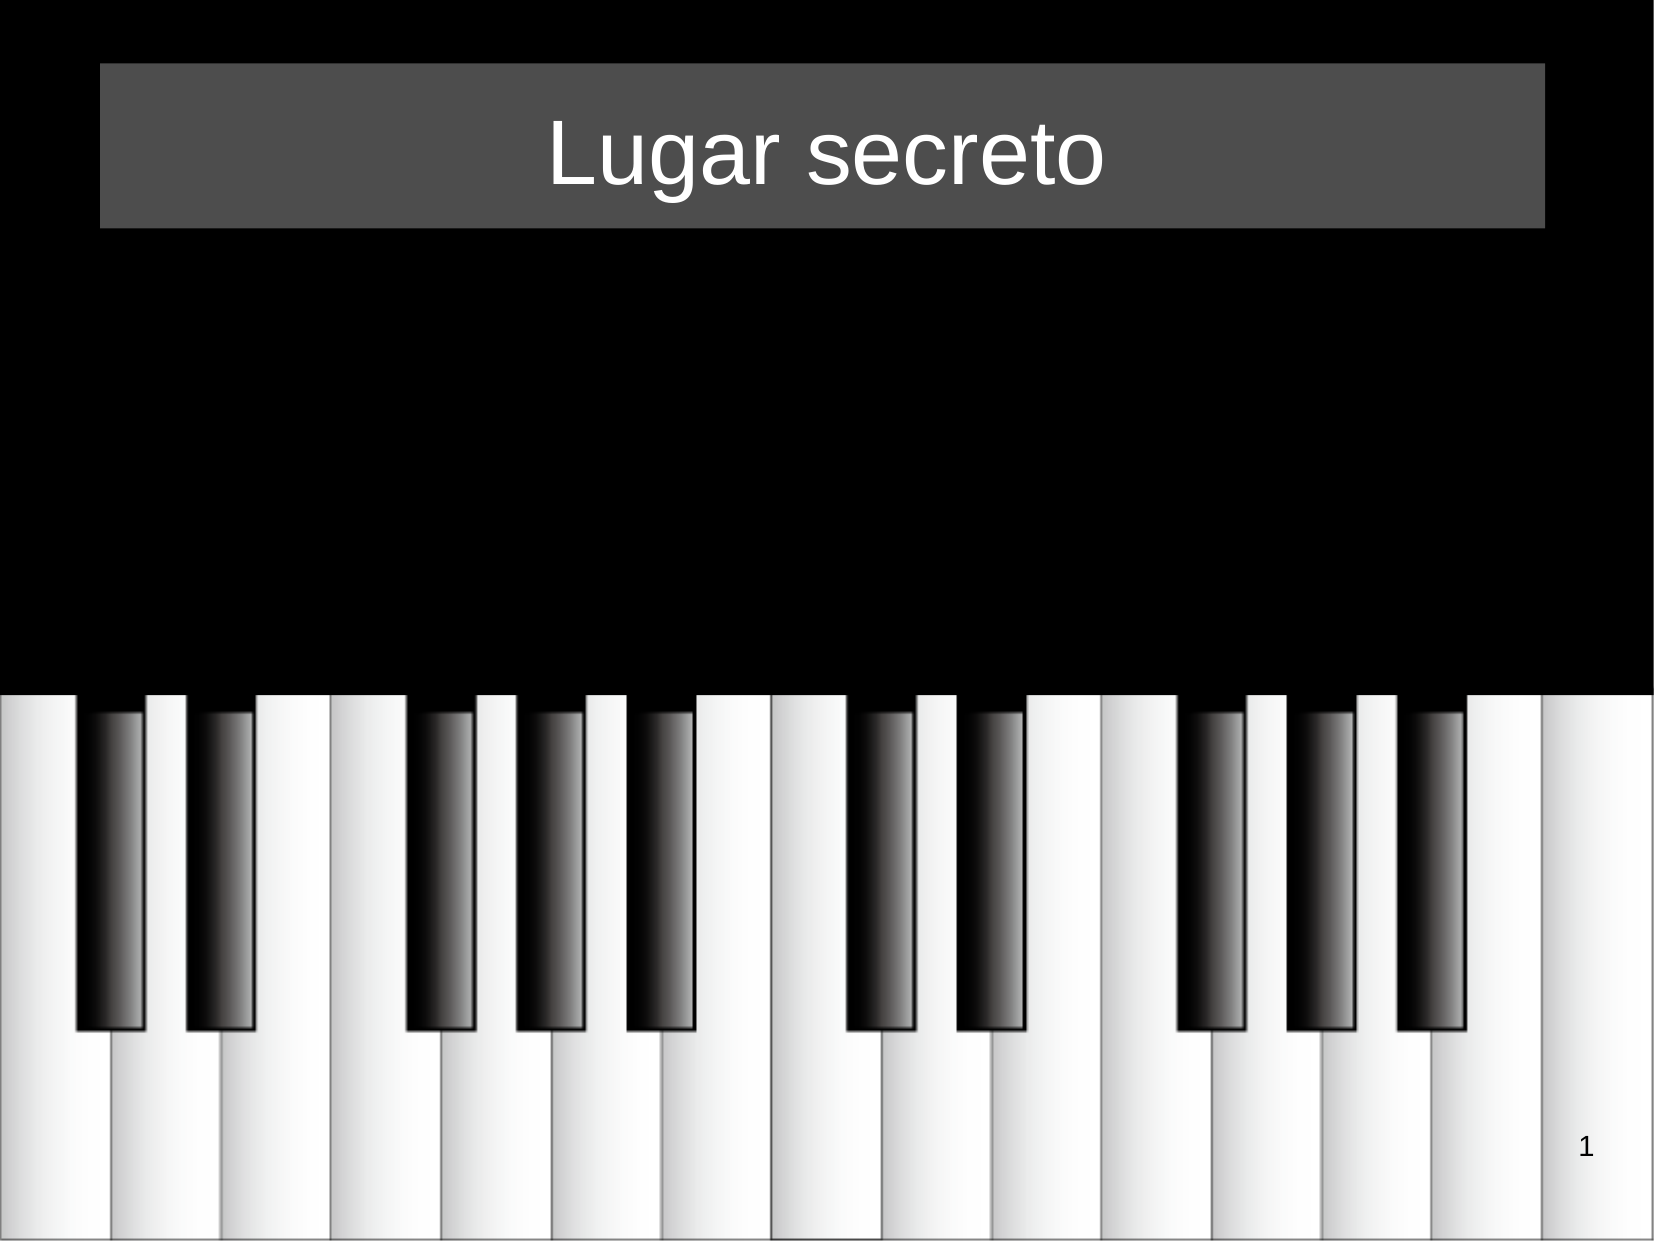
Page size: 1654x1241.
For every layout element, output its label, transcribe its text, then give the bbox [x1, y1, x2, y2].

picture [0, 696, 1654, 1241]
title Lugar secreto [82, 49, 1571, 257]
